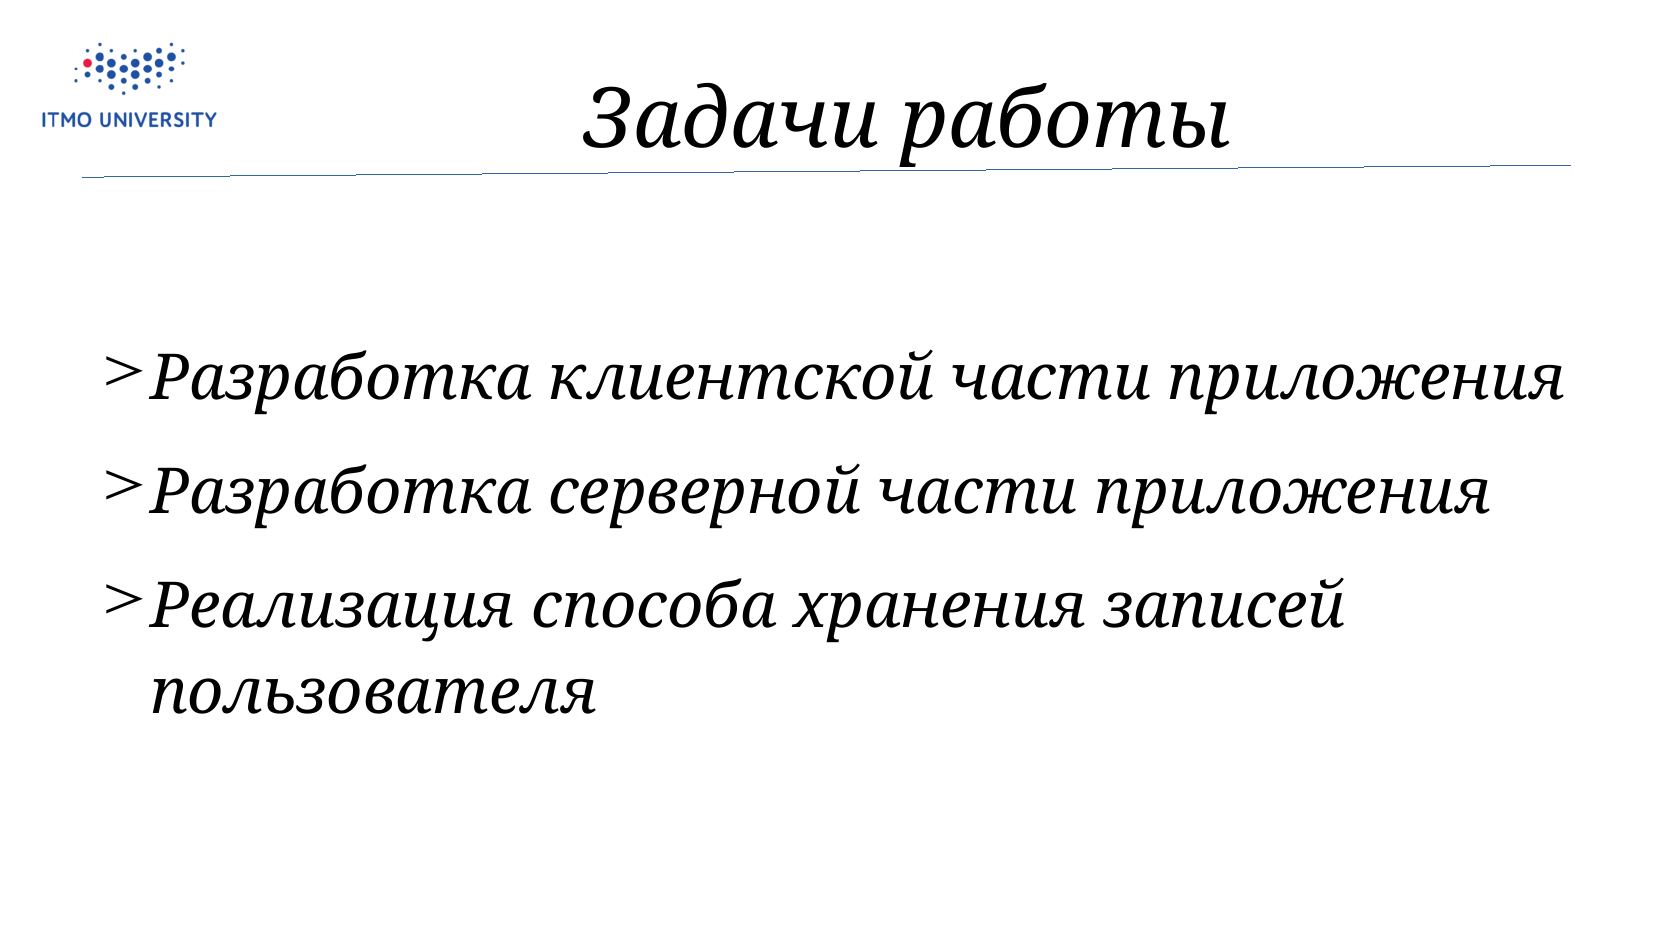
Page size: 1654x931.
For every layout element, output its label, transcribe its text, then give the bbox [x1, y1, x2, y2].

list Разработка клиентской части приложения Разработка серверной части приложения Реализация способа хранения записей пользователя [82, 217, 1571, 758]
picture [27, 12, 231, 157]
title Задачи работы [82, 37, 1571, 193]
